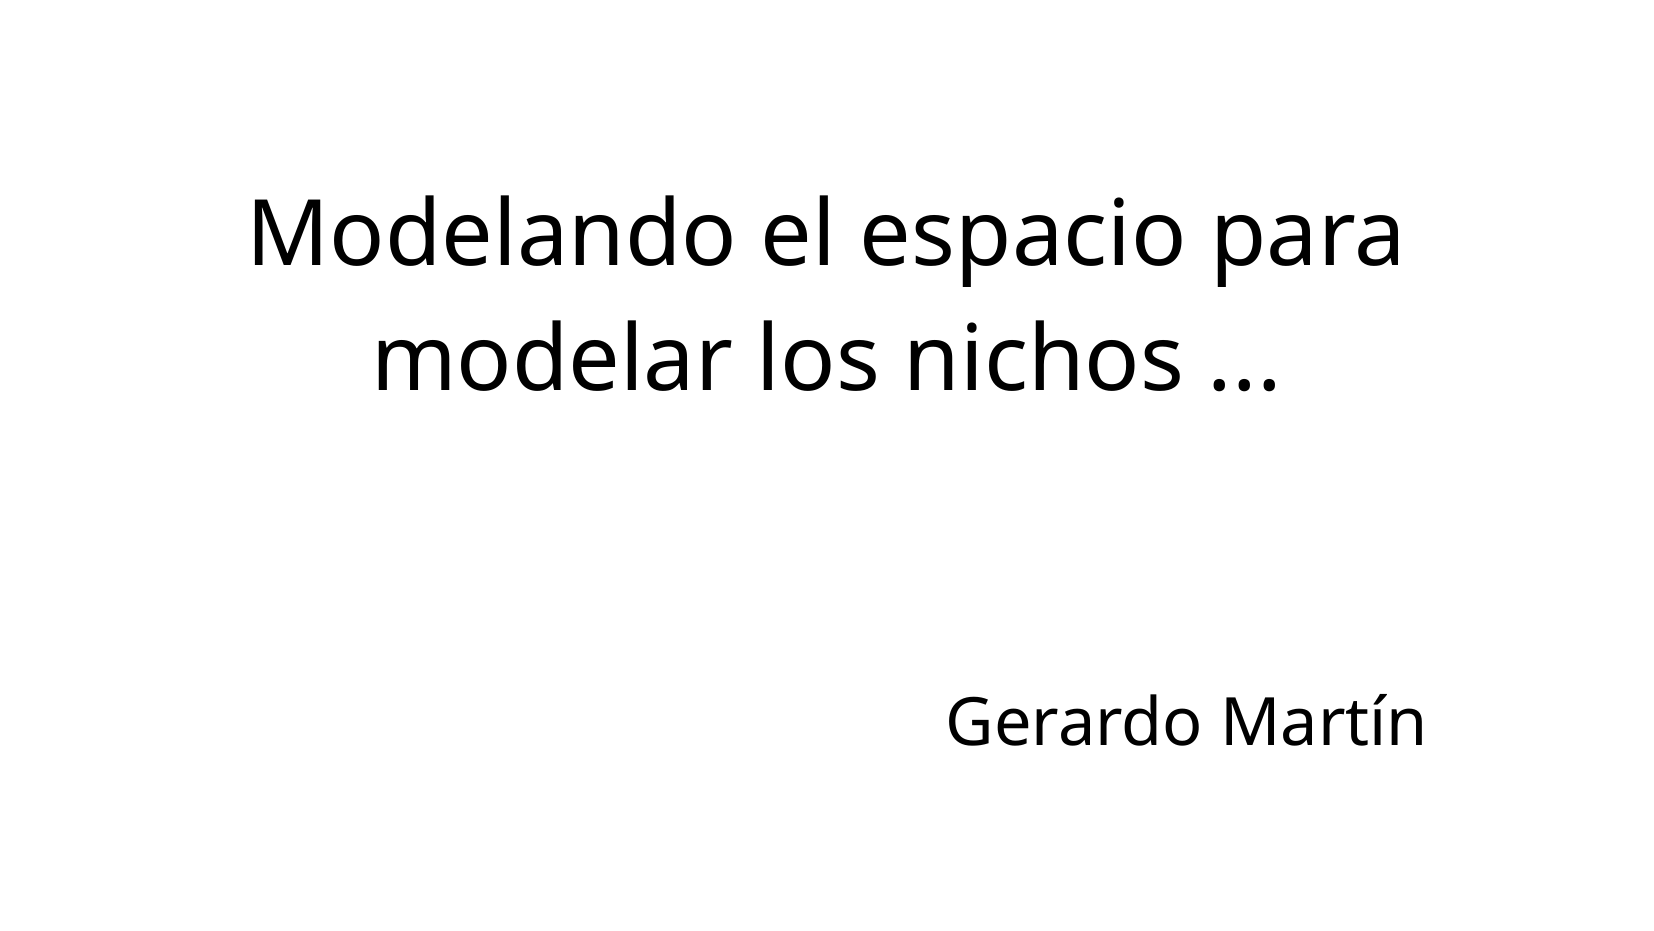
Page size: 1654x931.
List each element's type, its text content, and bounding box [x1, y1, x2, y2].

title Modelando el espacio para modelar los nichos ... [82, 200, 1571, 385]
subtitle Gerardo Martín [838, 648, 1536, 792]
